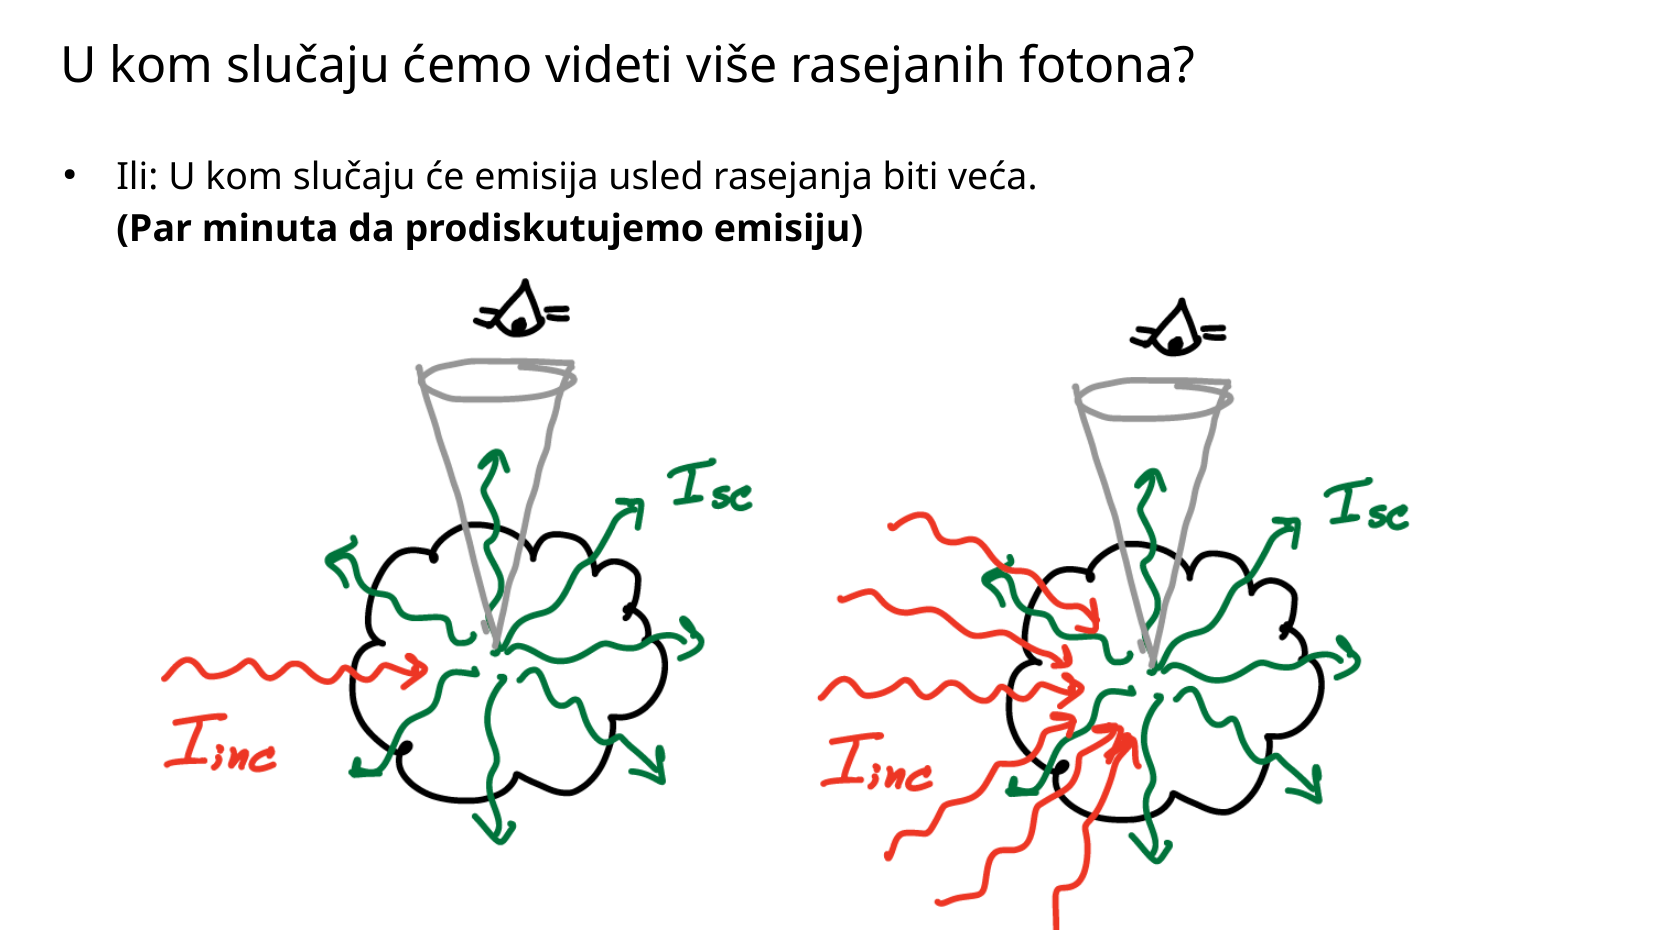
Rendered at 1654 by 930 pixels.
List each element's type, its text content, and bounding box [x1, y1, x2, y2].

list Ili: U kom slučaju će emisija usled rasejanja biti veća. (Par minuta da prodiskutujemo emisiju) [45, 149, 1635, 880]
picture [149, 265, 1466, 930]
title U kom slučaju ćemo videti više rasejanih fotona? [59, 13, 1648, 113]
